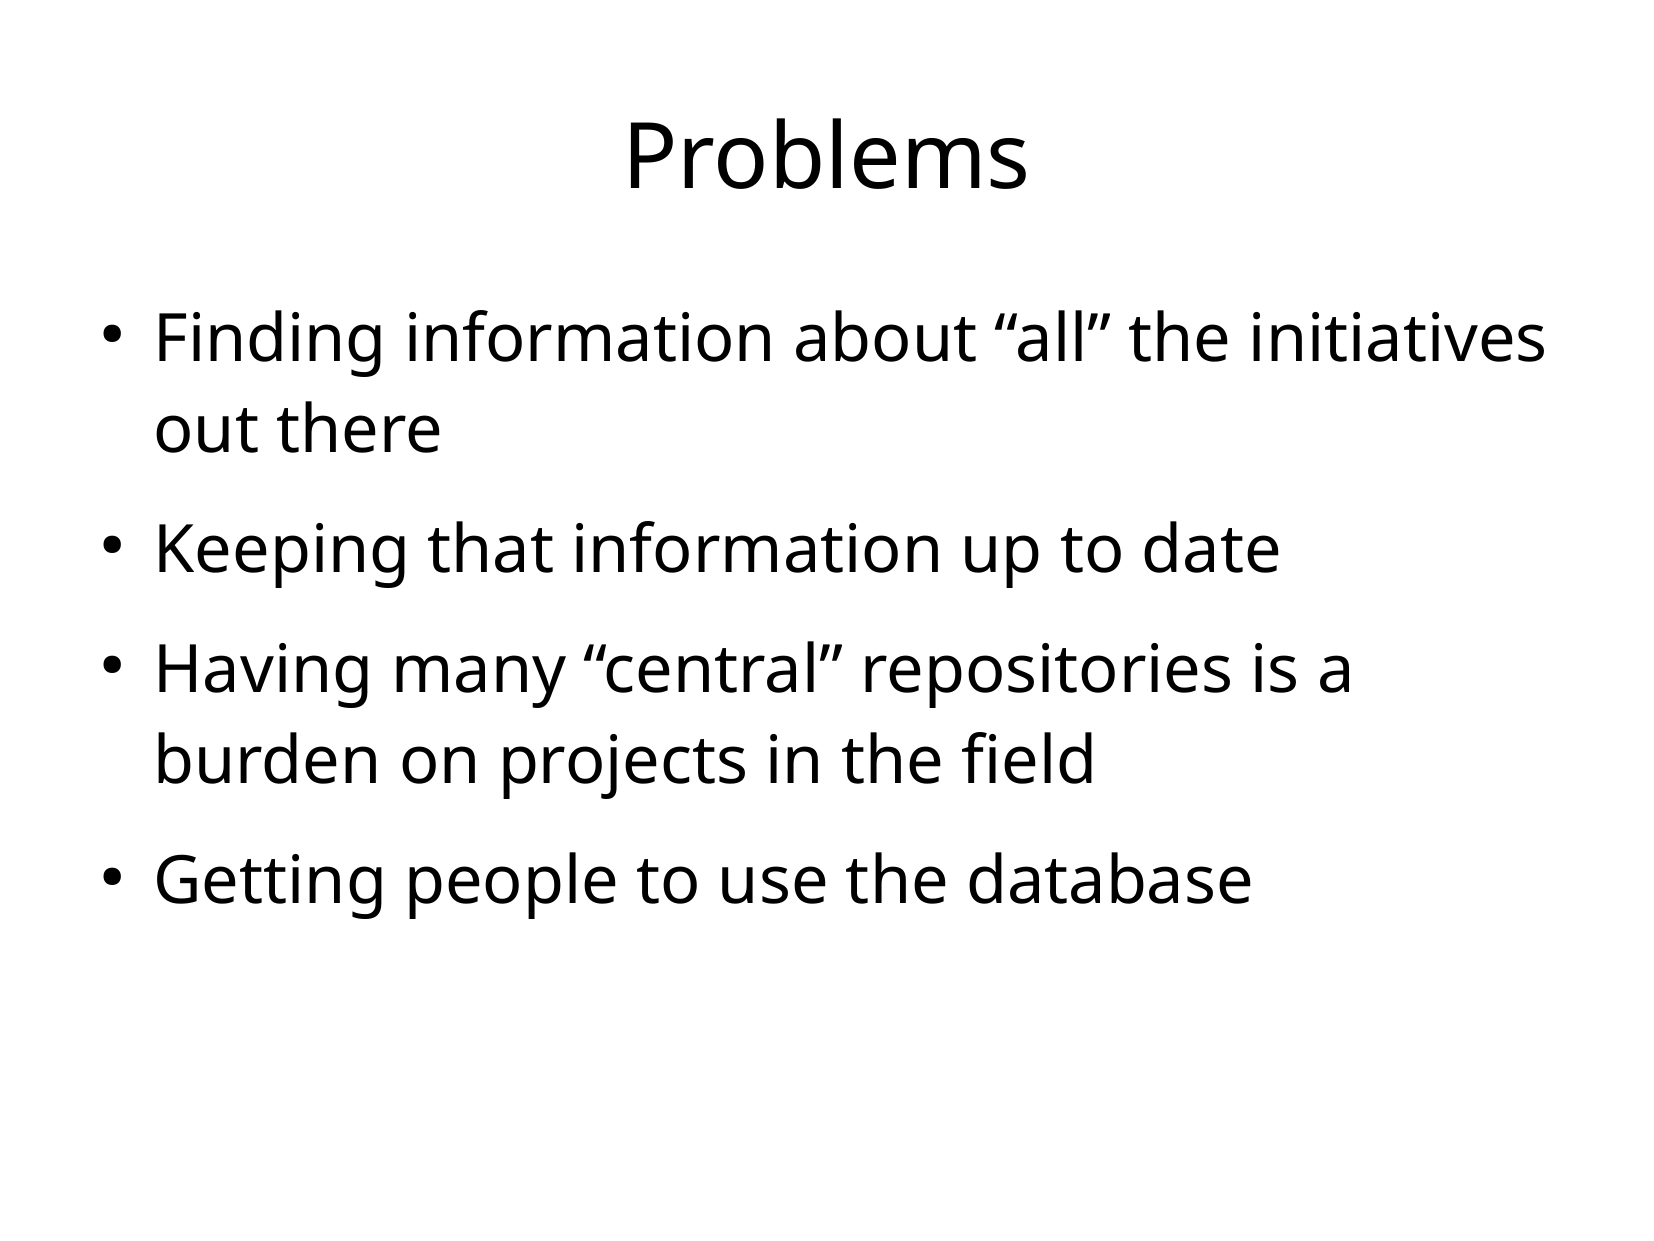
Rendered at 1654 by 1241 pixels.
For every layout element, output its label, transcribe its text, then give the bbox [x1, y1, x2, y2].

list Finding information about “all” the initiatives out there Keeping that information up to date Having many “central” repositories is a burden on projects in the field Getting people to use the database [82, 290, 1571, 1010]
title Problems [82, 49, 1571, 257]
